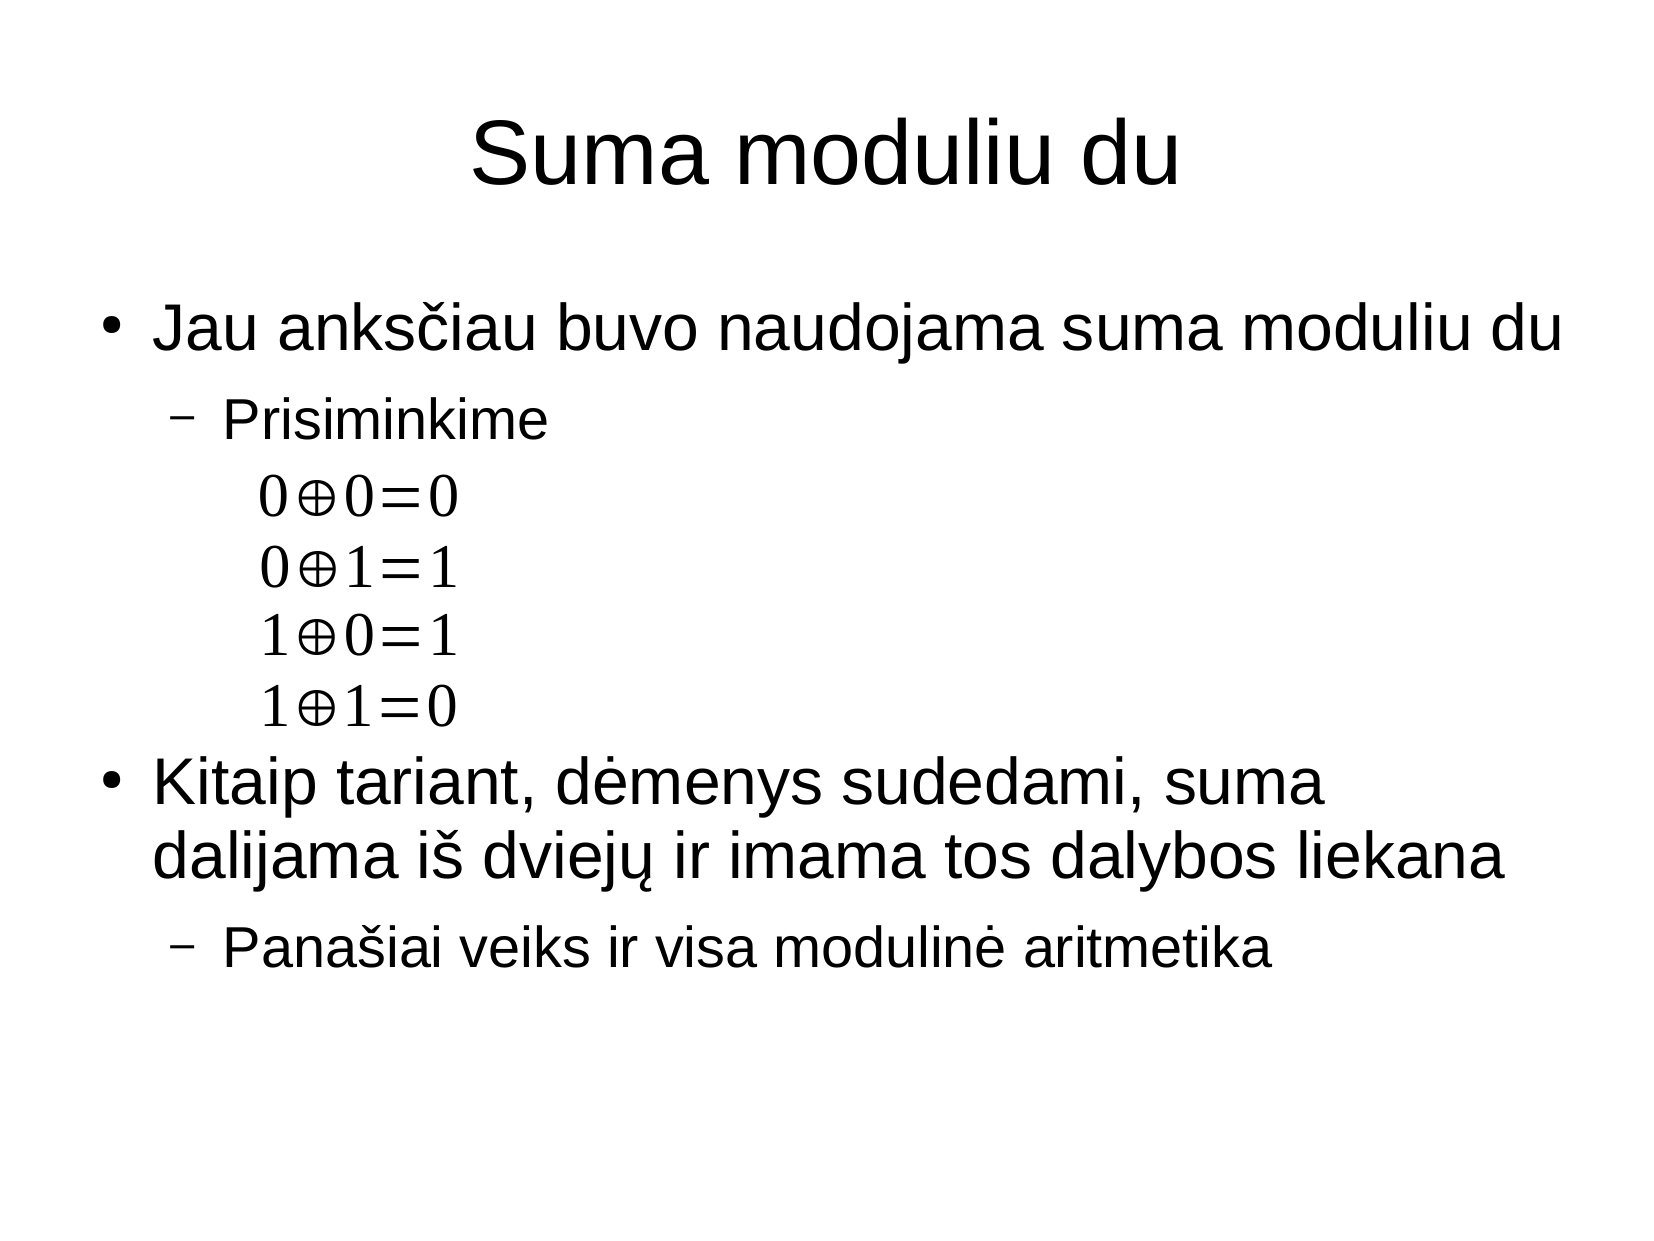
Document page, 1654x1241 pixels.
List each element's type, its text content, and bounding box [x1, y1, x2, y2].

list Jau anksčiau buvo naudojama suma moduliu du Prisiminkime Kitaip tariant, dėmenys sudedami, suma dalijama iš dviejų ir imama tos dalybos liekana Panašiai veiks ir visa modulinė aritmetika [82, 290, 1571, 1010]
chart [251, 460, 467, 741]
title Suma moduliu du [82, 49, 1571, 257]
